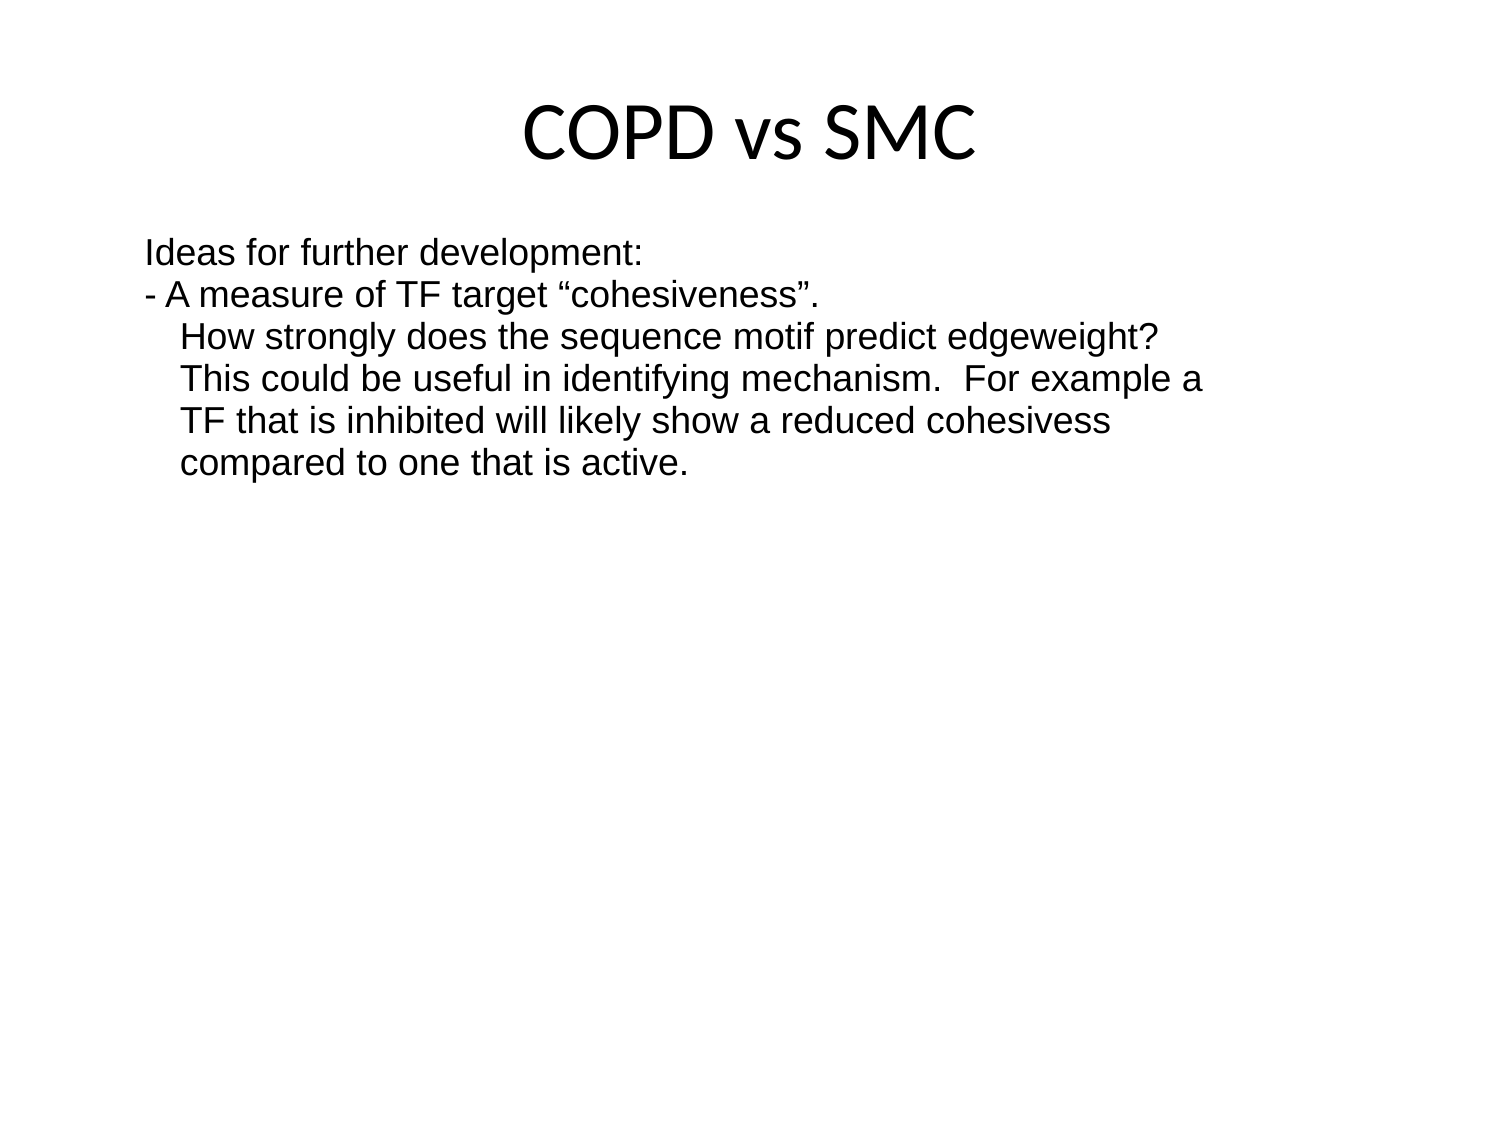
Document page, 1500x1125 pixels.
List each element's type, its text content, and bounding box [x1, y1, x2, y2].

title COPD vs SMC [75, 90, 1426, 188]
text_box Ideas for further development: - A measure of TF target “cohesiveness”. How strongly does the sequence motif predict edgeweight? This could be useful in identifying mechanism. For example a TF that is inhibited will likely show a reduced cohesivess compared to one that is active. [129, 224, 1225, 492]
